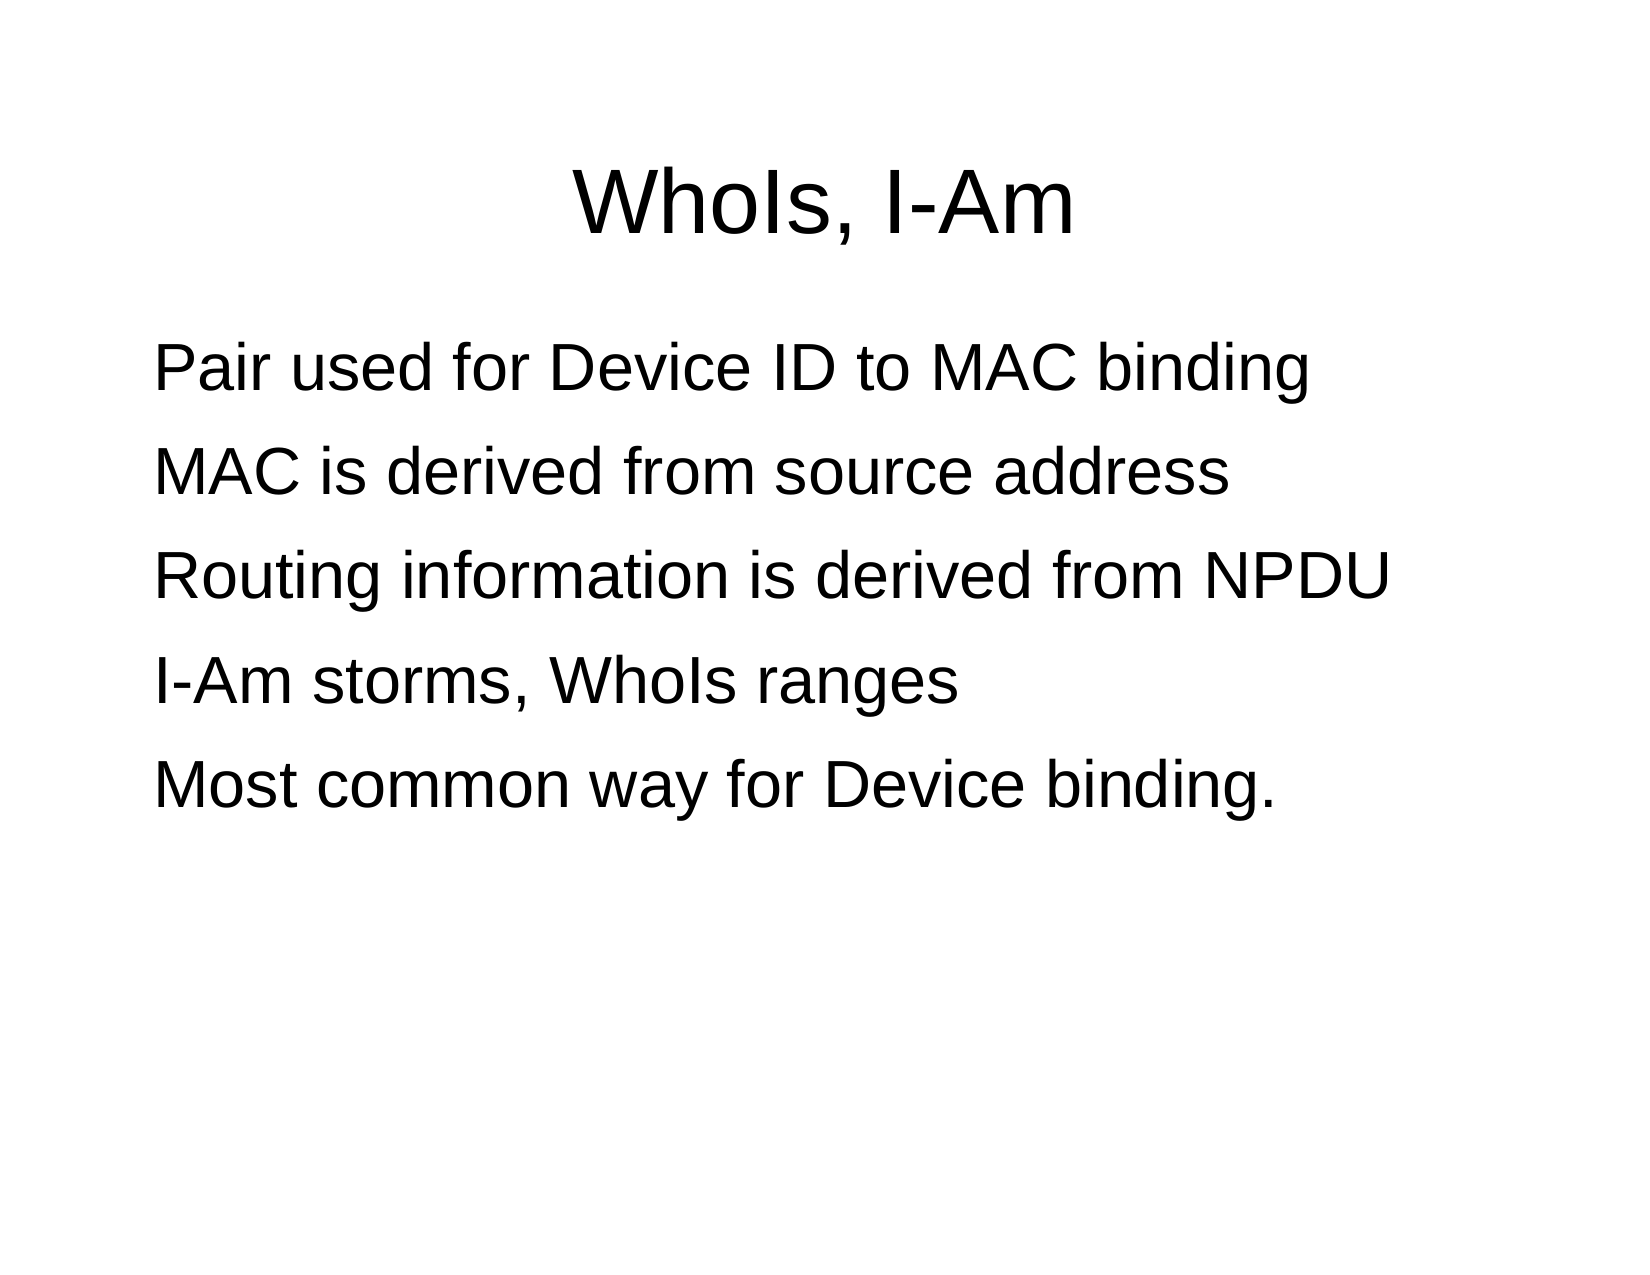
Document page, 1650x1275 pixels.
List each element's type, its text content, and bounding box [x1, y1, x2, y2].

list Pair used for Device ID to MAC binding MAC is derived from source address Routing information is derived from NPDU I-Am storms, WhoIs ranges Most common way for Device binding. [135, 329, 1515, 1079]
title WhoIs, I-Am [135, 105, 1515, 299]
